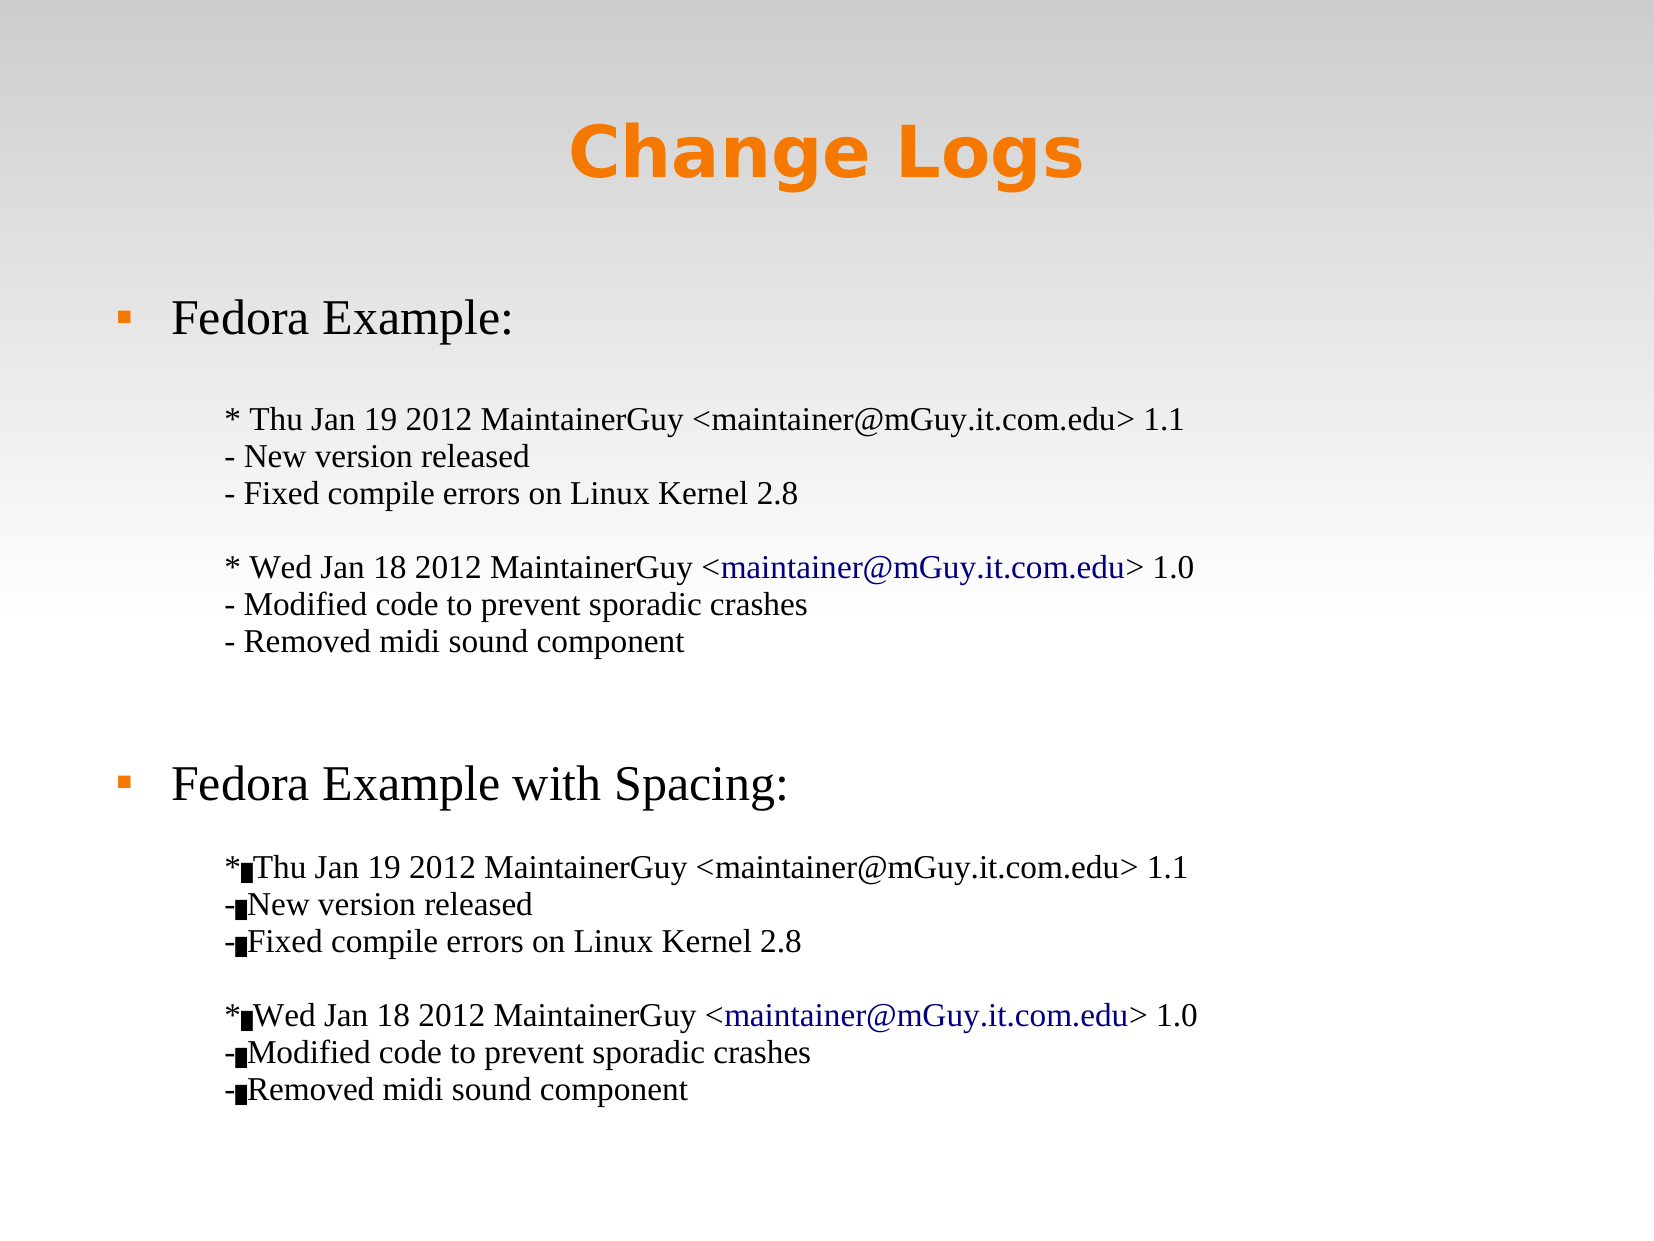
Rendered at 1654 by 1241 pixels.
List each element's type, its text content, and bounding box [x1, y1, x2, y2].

list Fedora Example: * Thu Jan 19 2012 MaintainerGuy <maintainer@mGuy.it.com.edu> 1.1 - New version released - Fixed compile errors on Linux Kernel 2.8 * Wed Jan 18 2012 MaintainerGuy <maintainer@mGuy.it.com.edu> 1.0 - Modified code to prevent sporadic crashes - Removed midi sound component Fedora Example with Spacing: *█Thu Jan 19 2012 MaintainerGuy <maintainer@mGuy.it.com.edu> 1.1 -█New version released -█Fixed compile errors on Linux Kernel 2.8 *█Wed Jan 18 2012 MaintainerGuy <maintainer@mGuy.it.com.edu> 1.0 -█Modified code to prevent sporadic crashes -█Removed midi sound component [82, 290, 1571, 1241]
title Change Logs [82, 49, 1571, 257]
